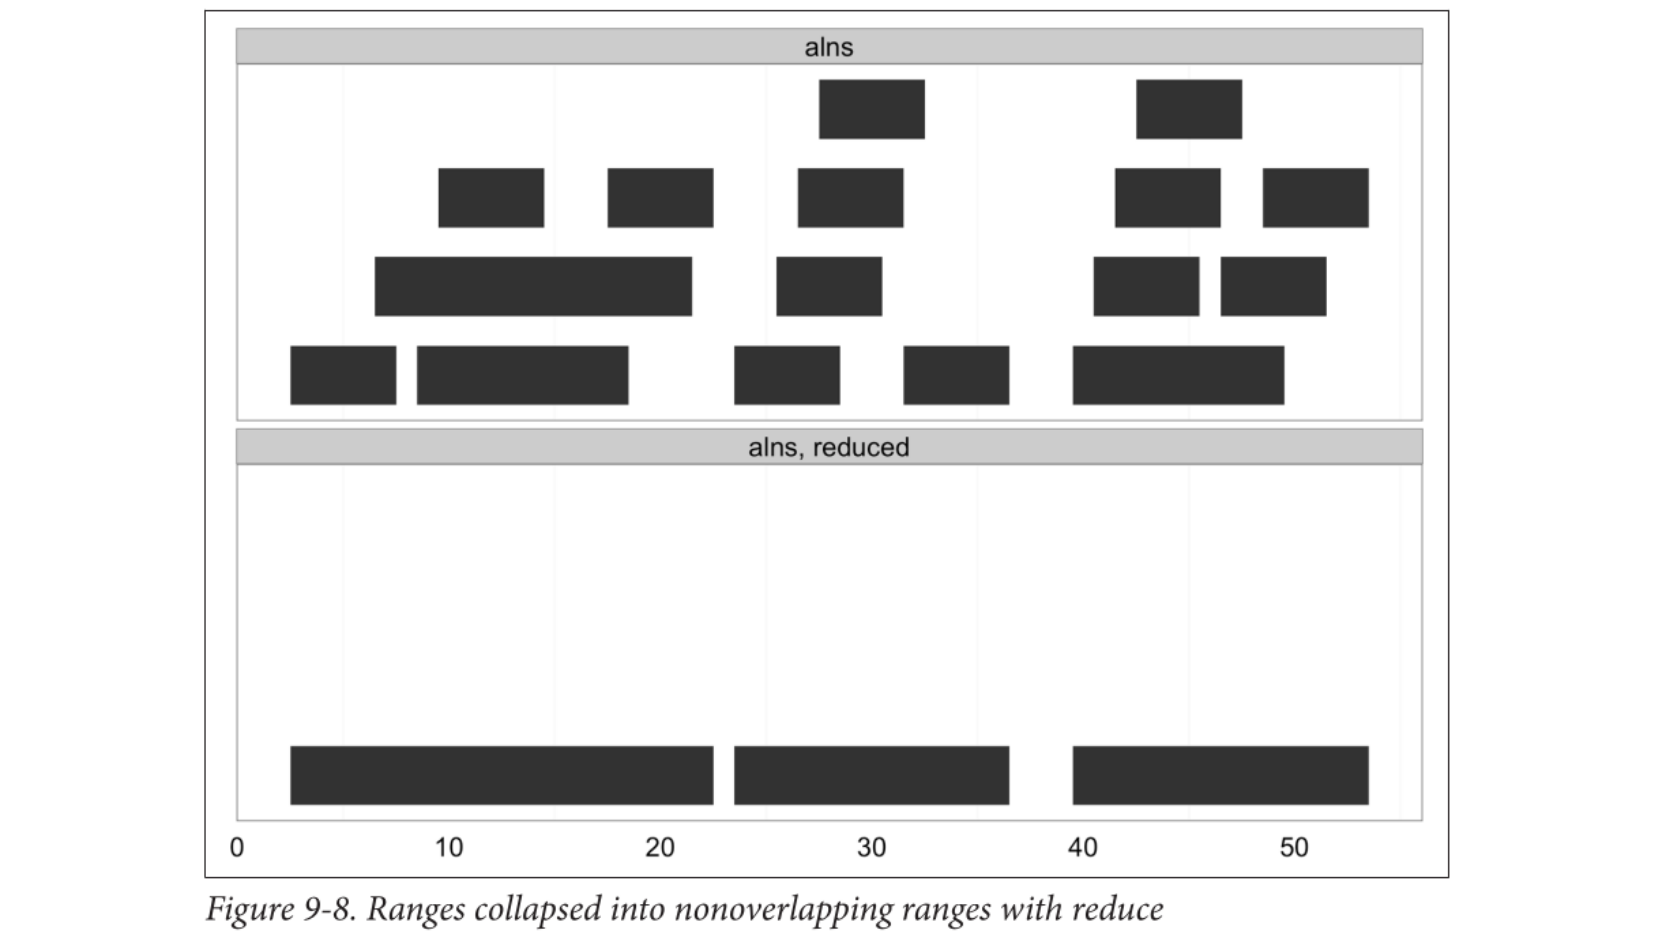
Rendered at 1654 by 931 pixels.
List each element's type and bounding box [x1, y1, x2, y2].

picture [195, 2, 1470, 931]
